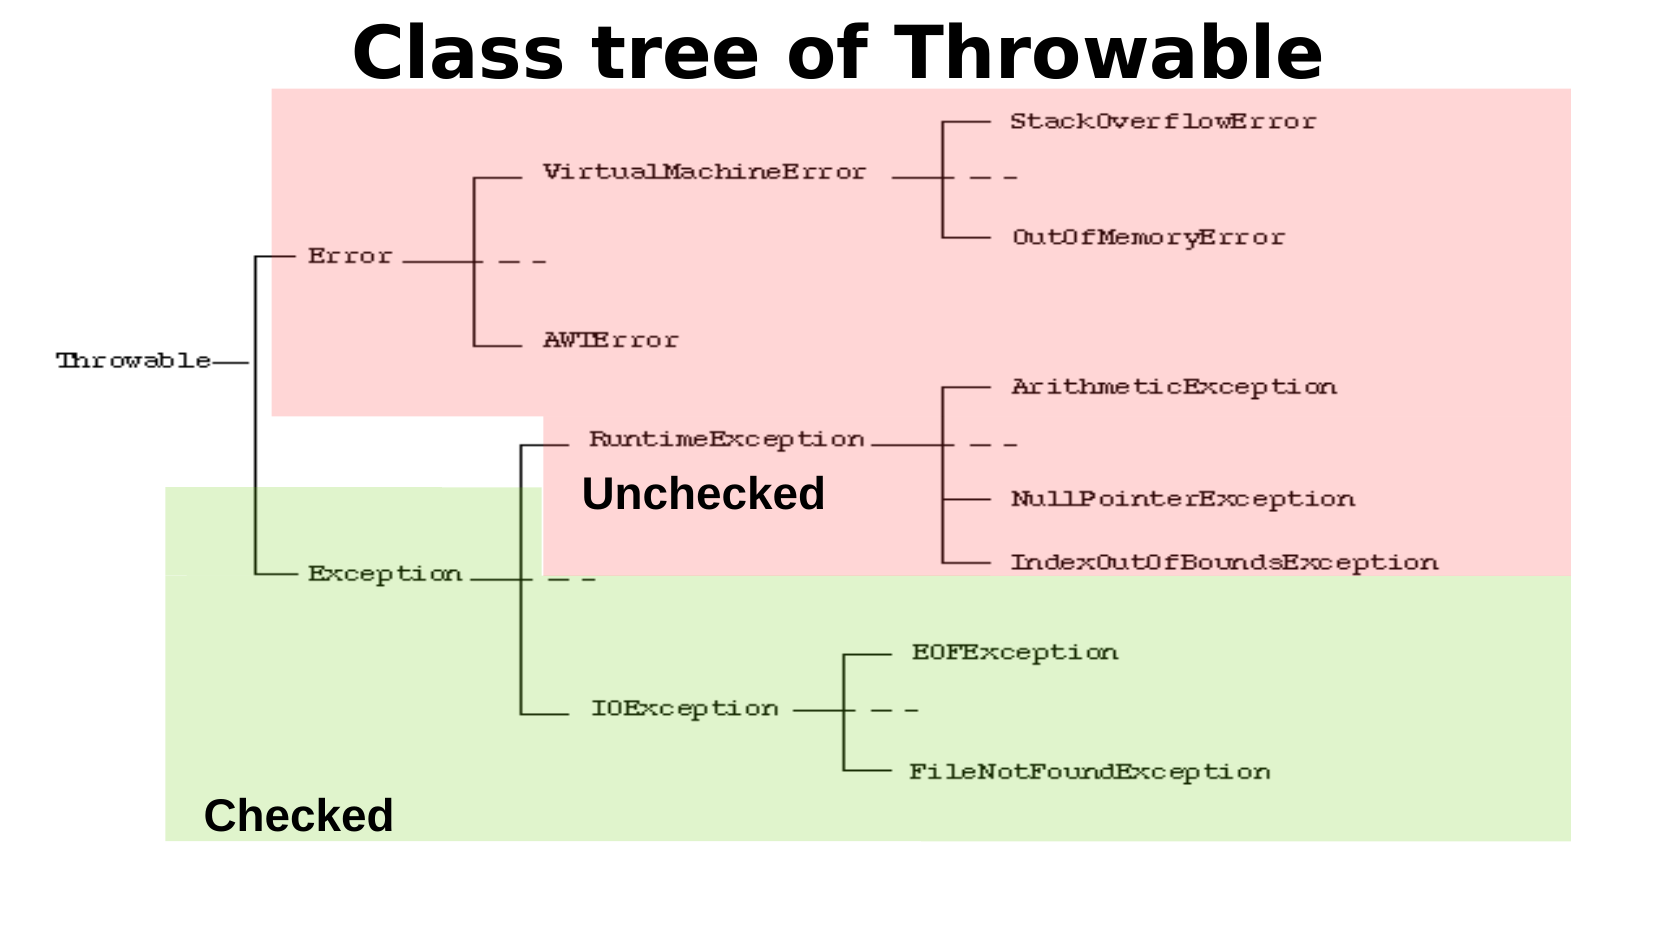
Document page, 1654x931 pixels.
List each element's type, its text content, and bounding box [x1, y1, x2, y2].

picture [5, 97, 543, 798]
text_box Unchecked [566, 460, 1028, 527]
text_box [165, 88, 1571, 842]
text_box Checked [188, 783, 650, 850]
title Class tree of Throwable [94, 10, 1583, 96]
